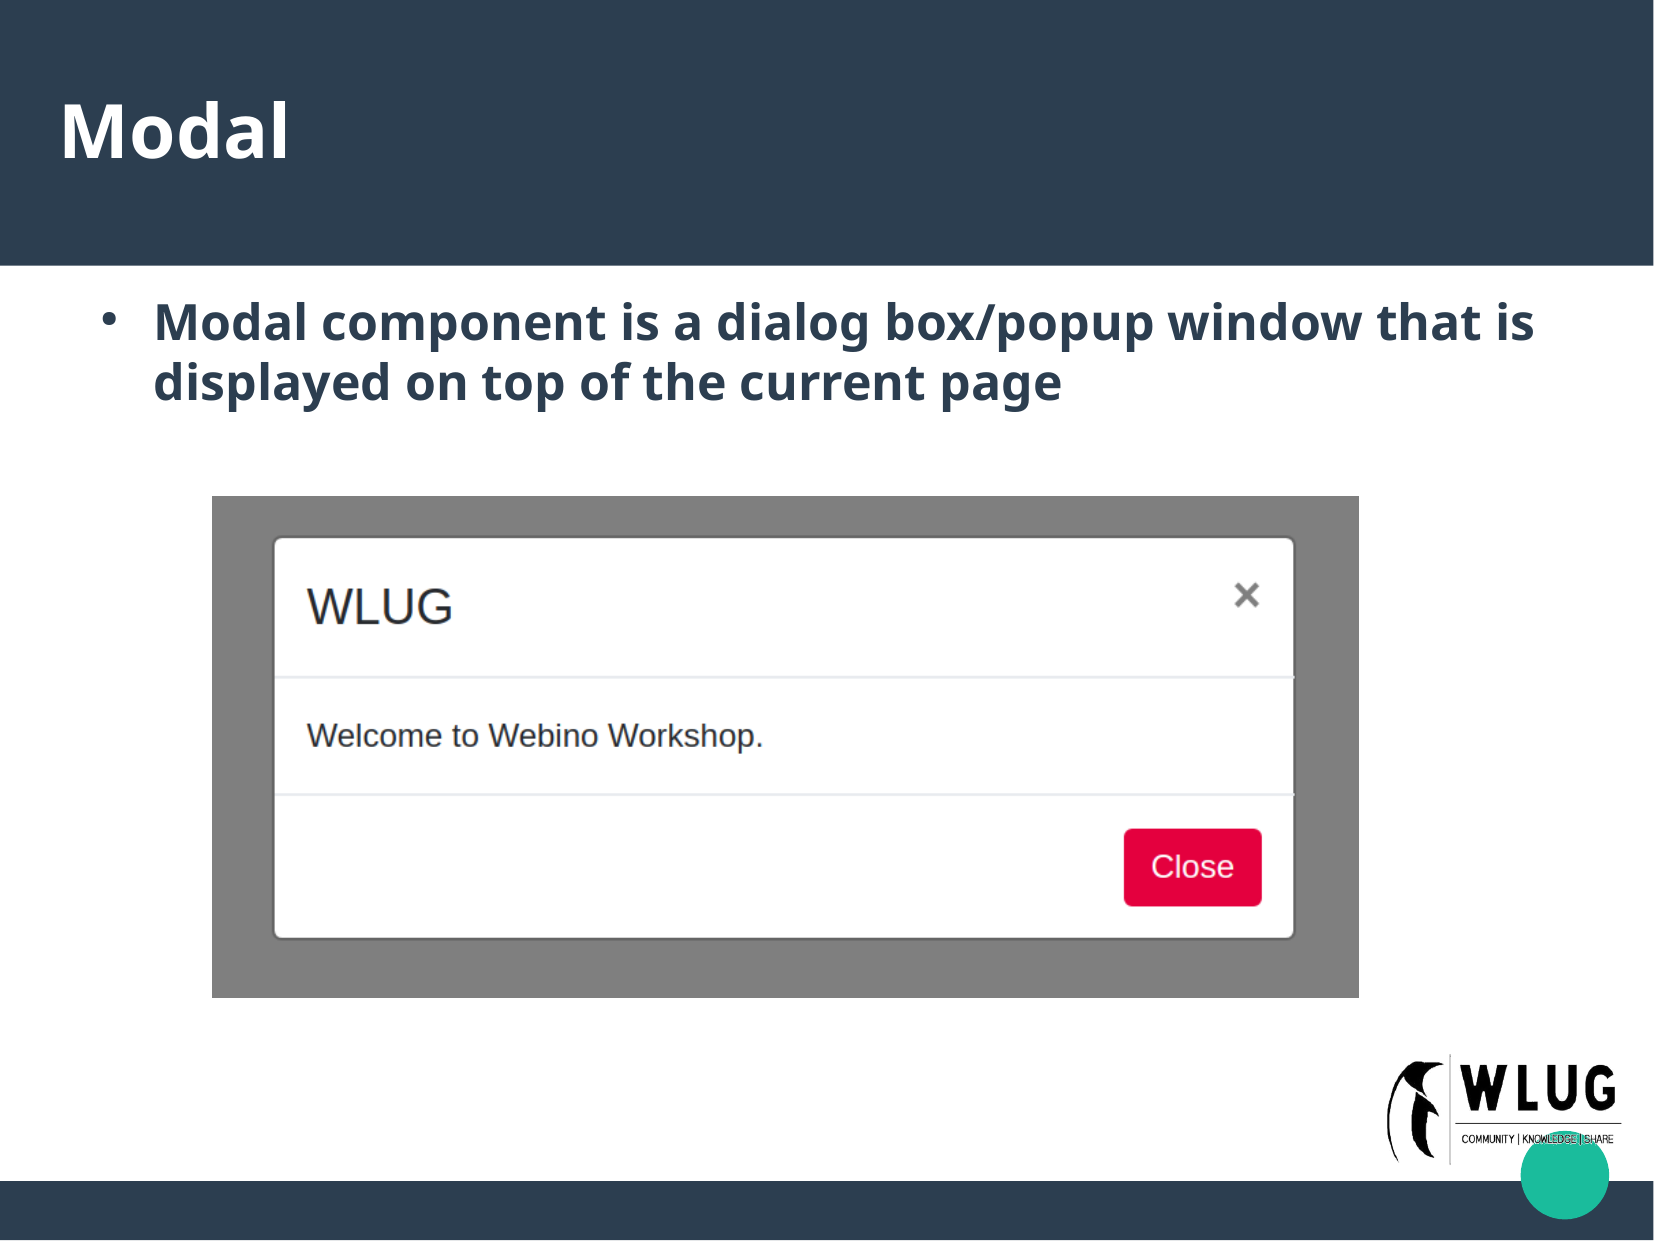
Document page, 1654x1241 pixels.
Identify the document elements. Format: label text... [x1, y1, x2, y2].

picture [212, 496, 1359, 998]
title Modal [59, 49, 1595, 207]
list Modal component is a dialog box/popup window that is displayed on top of the current page [82, 290, 1571, 1010]
picture [1371, 1046, 1630, 1170]
